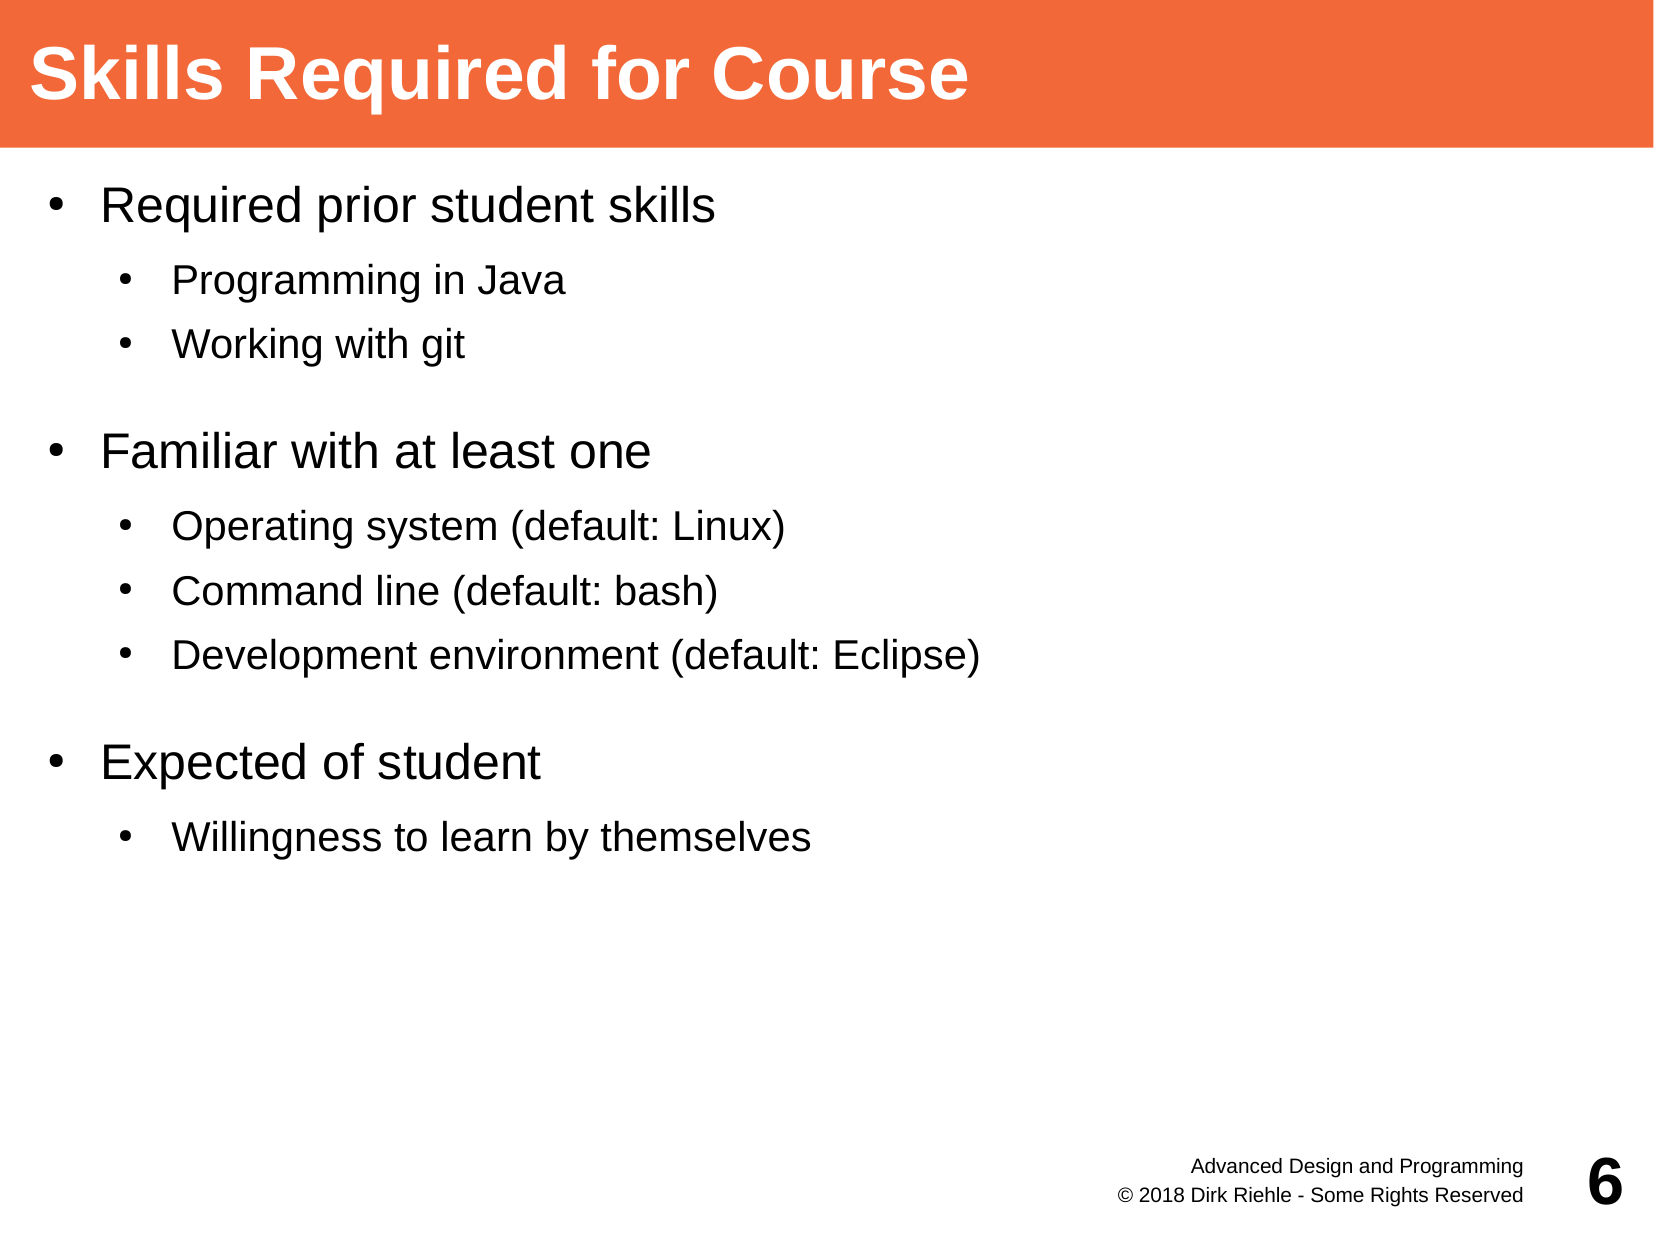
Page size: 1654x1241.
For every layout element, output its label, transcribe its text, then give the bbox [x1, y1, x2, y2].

list Required prior student skills Programming in Java Working with git Familiar with at least one Operating system (default: Linux) Command line (default: bash) Development environment (default: Eclipse) Expected of student Willingness to learn by themselves [29, 177, 1625, 1063]
title Skills Required for Course [0, 0, 1654, 148]
